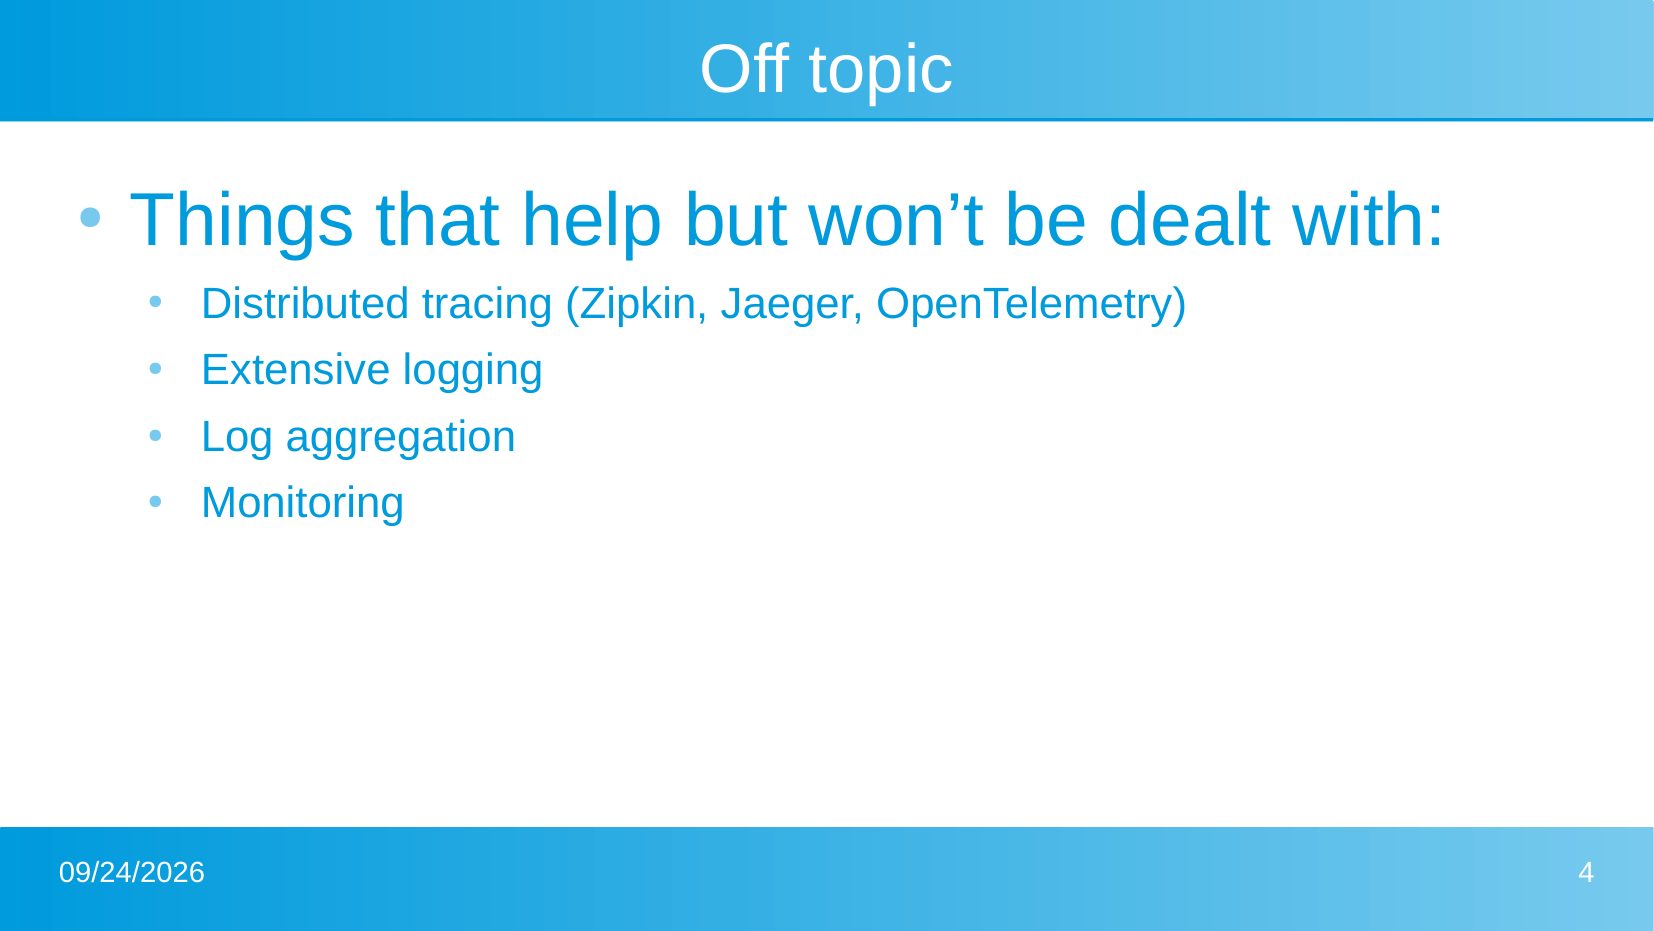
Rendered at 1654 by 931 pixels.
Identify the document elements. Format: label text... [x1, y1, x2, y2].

list Things that help but won’t be dealt with: Distributed tracing (Zipkin, Jaeger, OpenTelemetry) Extensive logging Log aggregation Monitoring [59, 177, 1595, 768]
title Off topic [59, 29, 1595, 108]
